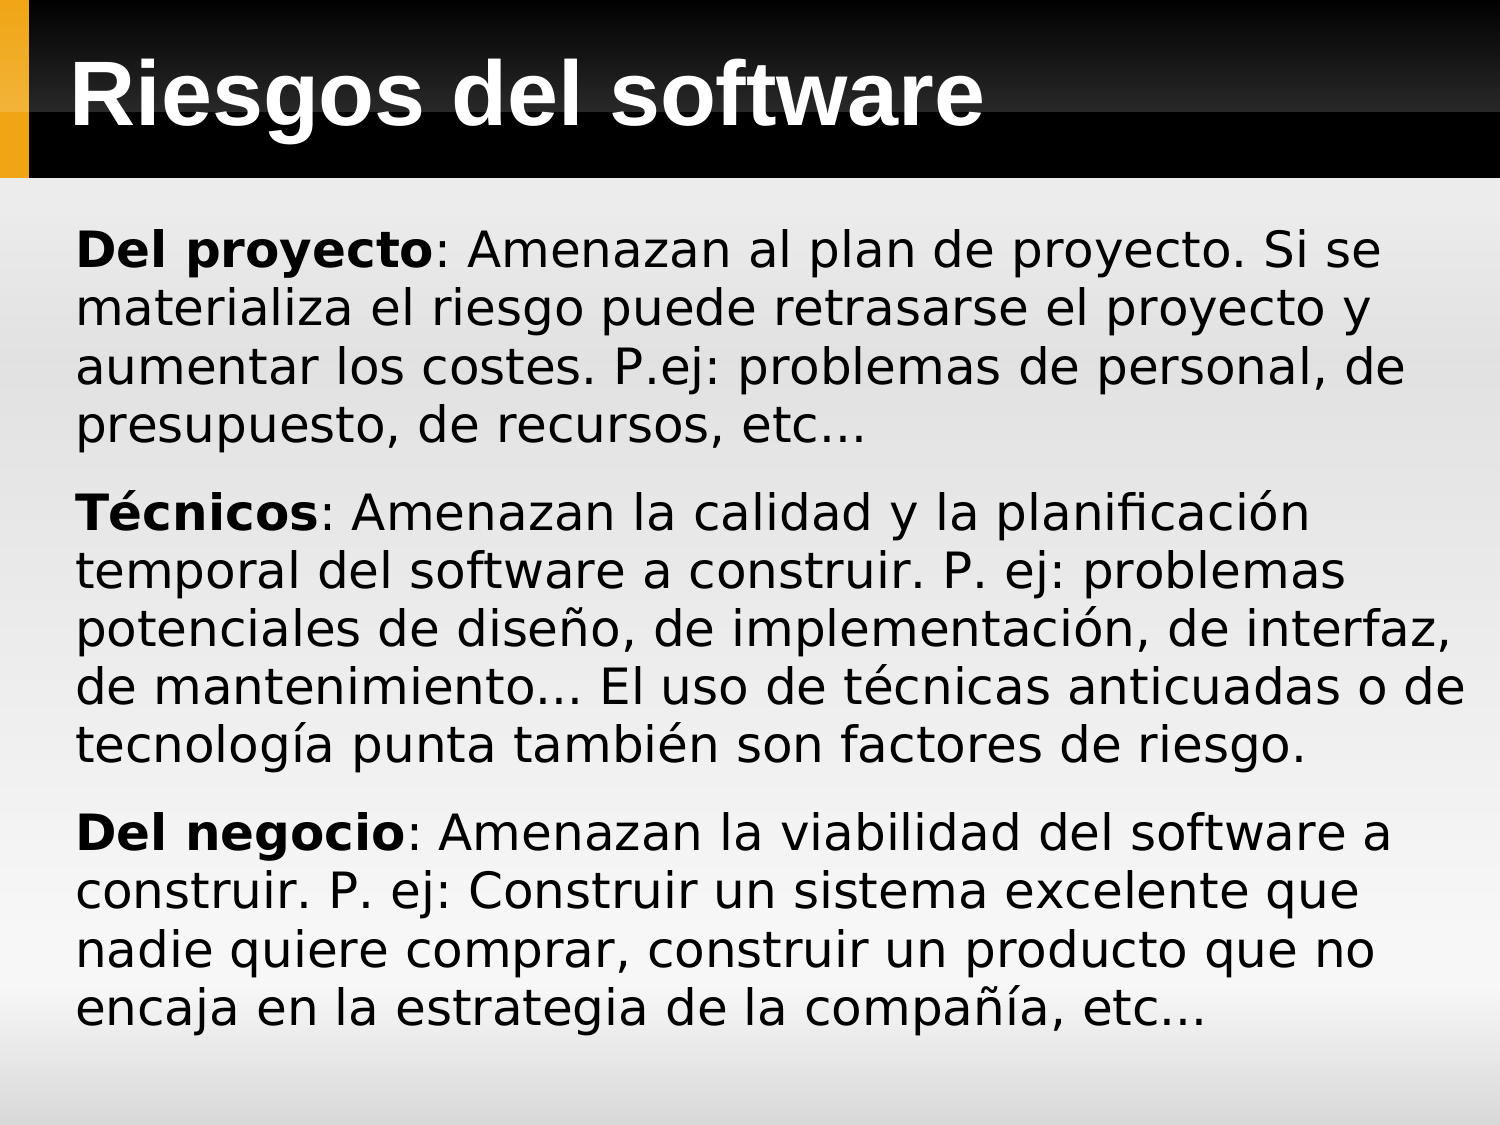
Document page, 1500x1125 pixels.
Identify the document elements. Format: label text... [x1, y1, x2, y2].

title Riesgos del software [69, 0, 1420, 188]
picture [0, 0, 1500, 1125]
list Del proyecto: Amenazan al plan de proyecto. Si se materializa el riesgo puede retrasarse el proyecto y aumentar los costes. P.ej: problemas de personal, de presupuesto, de recursos, etc... Técnicos: Amenazan la calidad y la planificación temporal del software a construir. P. ej: problemas potenciales de diseño, de implementación, de interfaz, de mantenimiento... El uso de técnicas anticuadas o de tecnología punta también son factores de riesgo. Del negocio: Amenazan la viabilidad del software a construir. P. ej: Construir un sistema excelente que nadie quiere comprar, construir un producto que no encaja en la estrategia de la compañía, etc... [0, 221, 1477, 1125]
